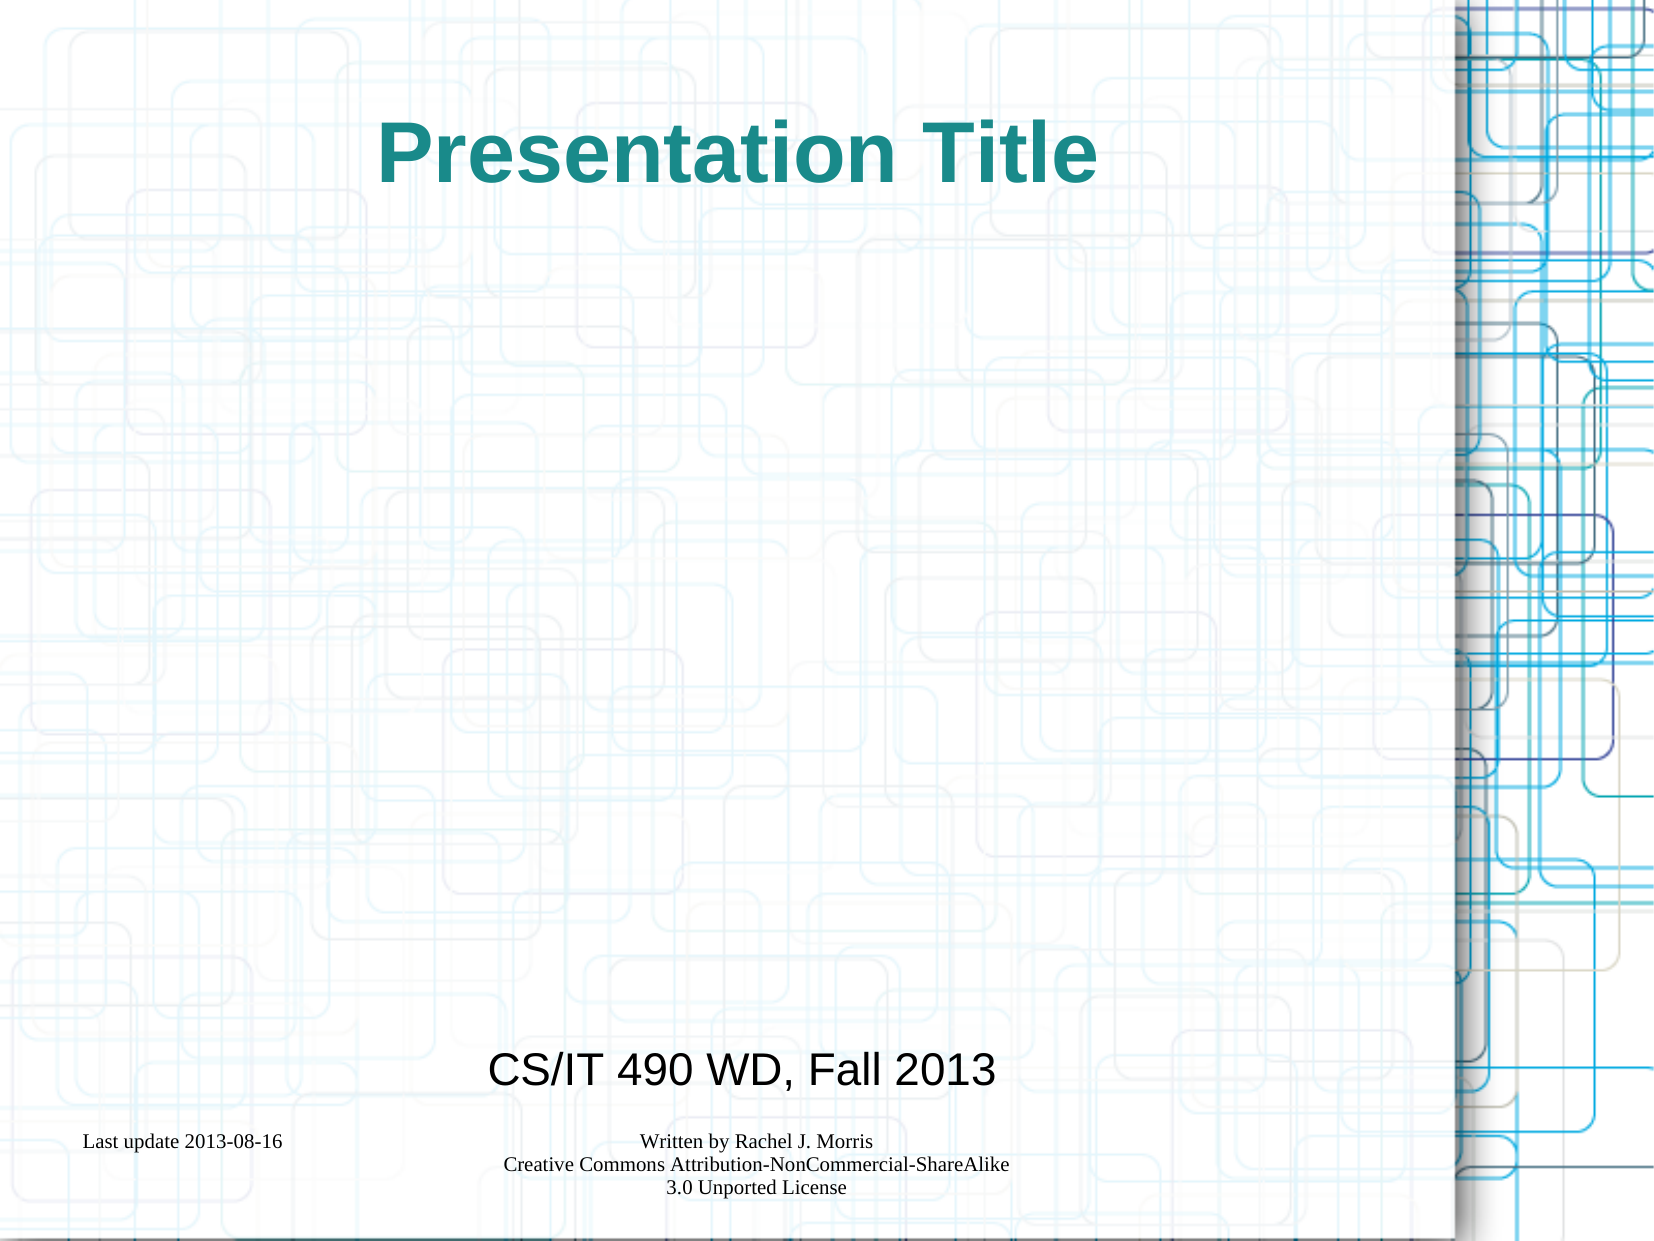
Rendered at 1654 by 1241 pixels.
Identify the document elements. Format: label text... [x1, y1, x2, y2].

text_box CS/IT 490 WD, Fall 2013 [75, 1043, 1410, 1096]
picture [0, 0, 1654, 1241]
title Presentation Title [59, 49, 1418, 257]
